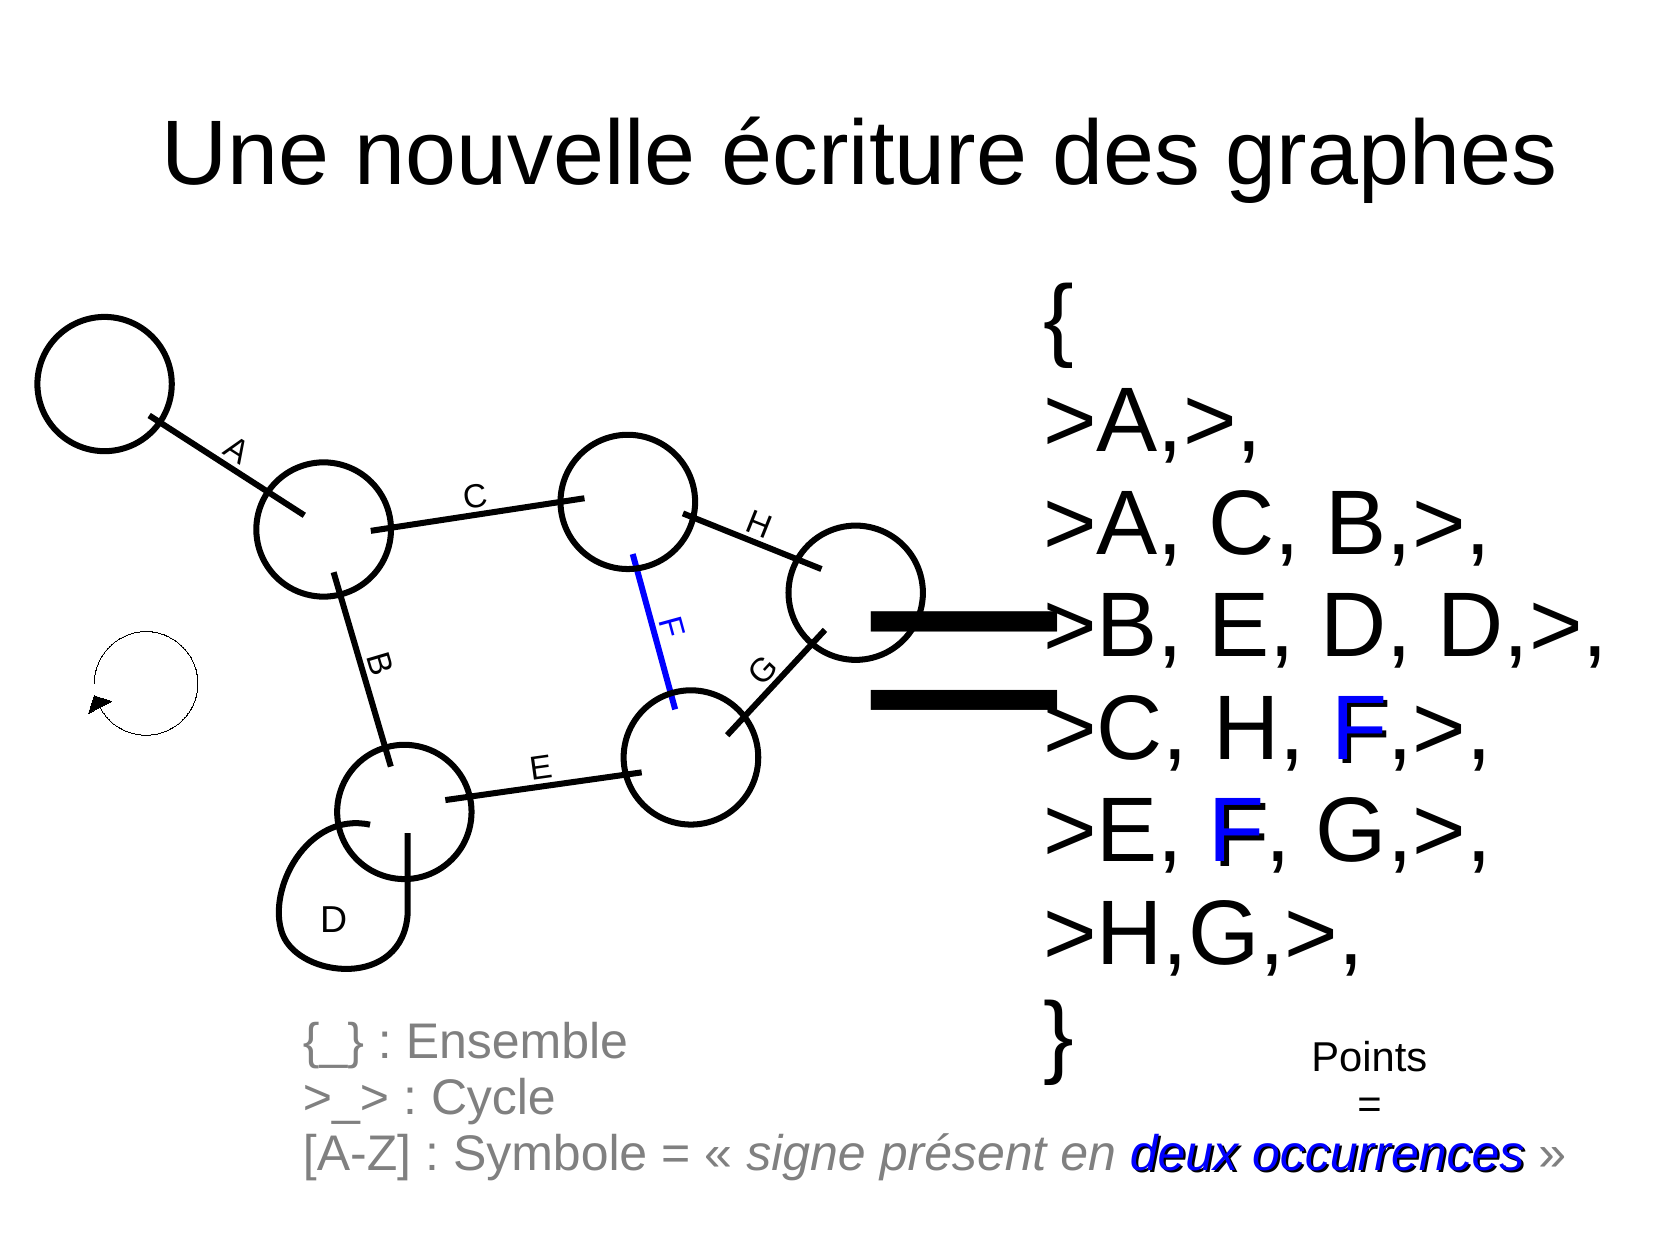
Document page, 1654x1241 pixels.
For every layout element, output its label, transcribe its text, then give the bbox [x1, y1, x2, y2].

text_box = [821, 525, 942, 961]
text_box {_} : Ensemble >_> : Cycle [A-Z] : Symbole = « signe présent en deux occurrences » [288, 1006, 1654, 1241]
text_box { >A,>, >A, C, B,>, >B, E, D, D,>, >C, H, F,>, >E, F, G,>, >H,G,>, } [1028, 258, 1654, 1006]
title Une nouvelle écriture des graphes [82, 49, 1638, 257]
text_box [88, 631, 198, 736]
text_box D [305, 890, 356, 948]
text_box Points = [1214, 1026, 1525, 1135]
